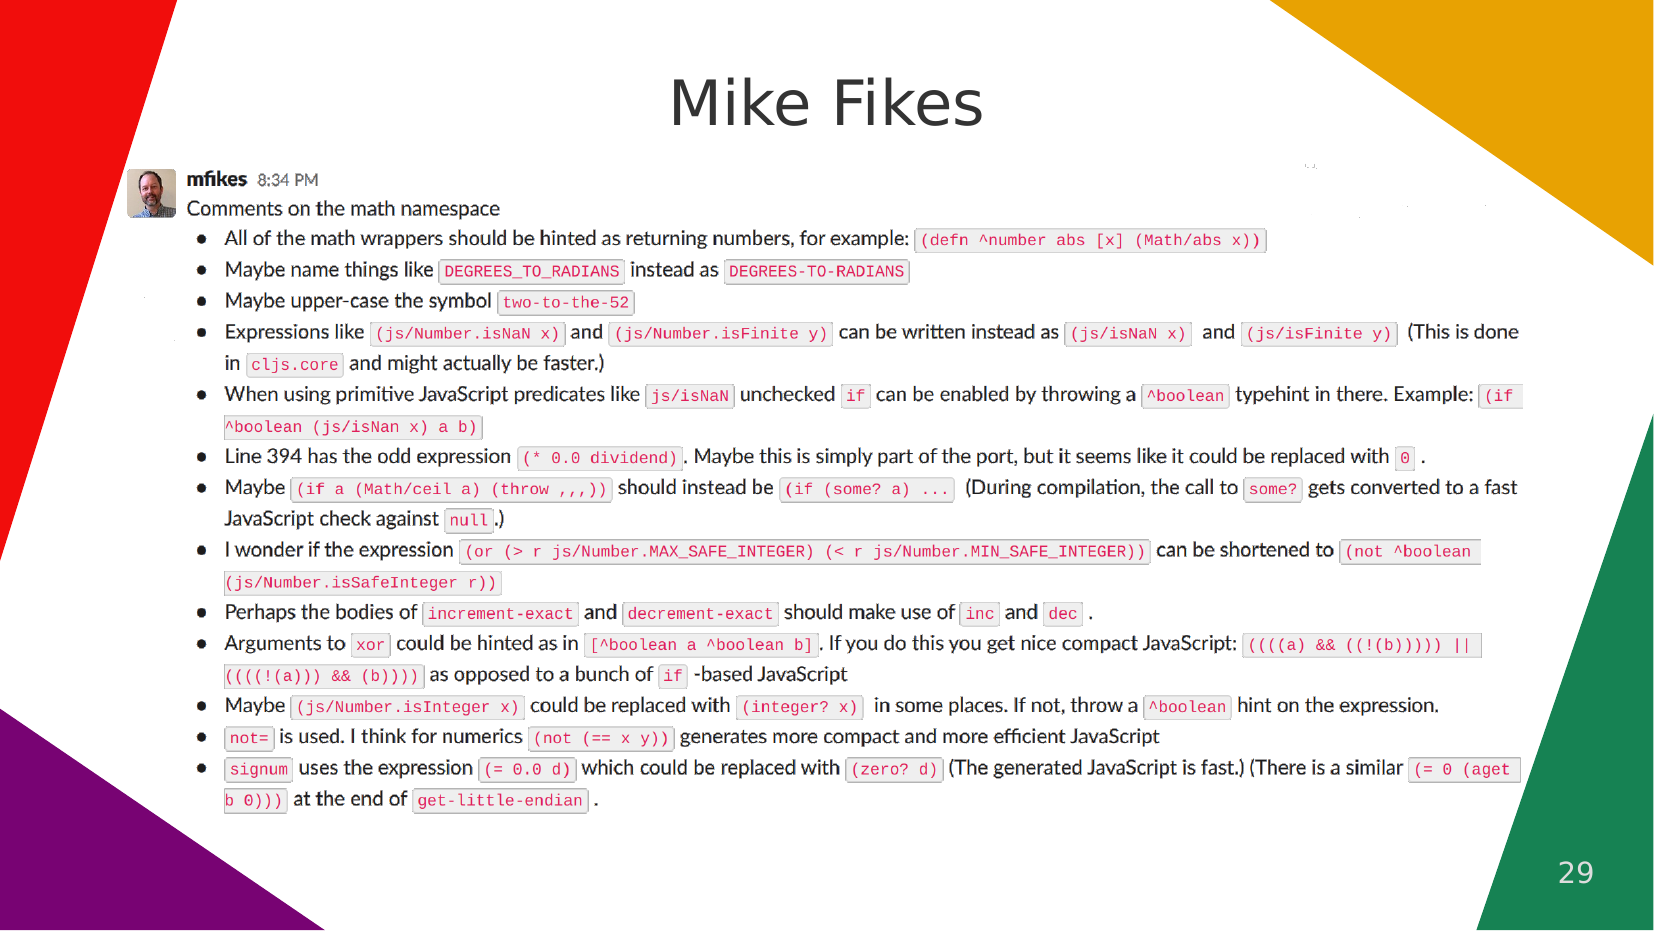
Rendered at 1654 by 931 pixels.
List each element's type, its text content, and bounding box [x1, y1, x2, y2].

picture [122, 163, 1529, 818]
title Mike Fikes [118, 29, 1536, 178]
